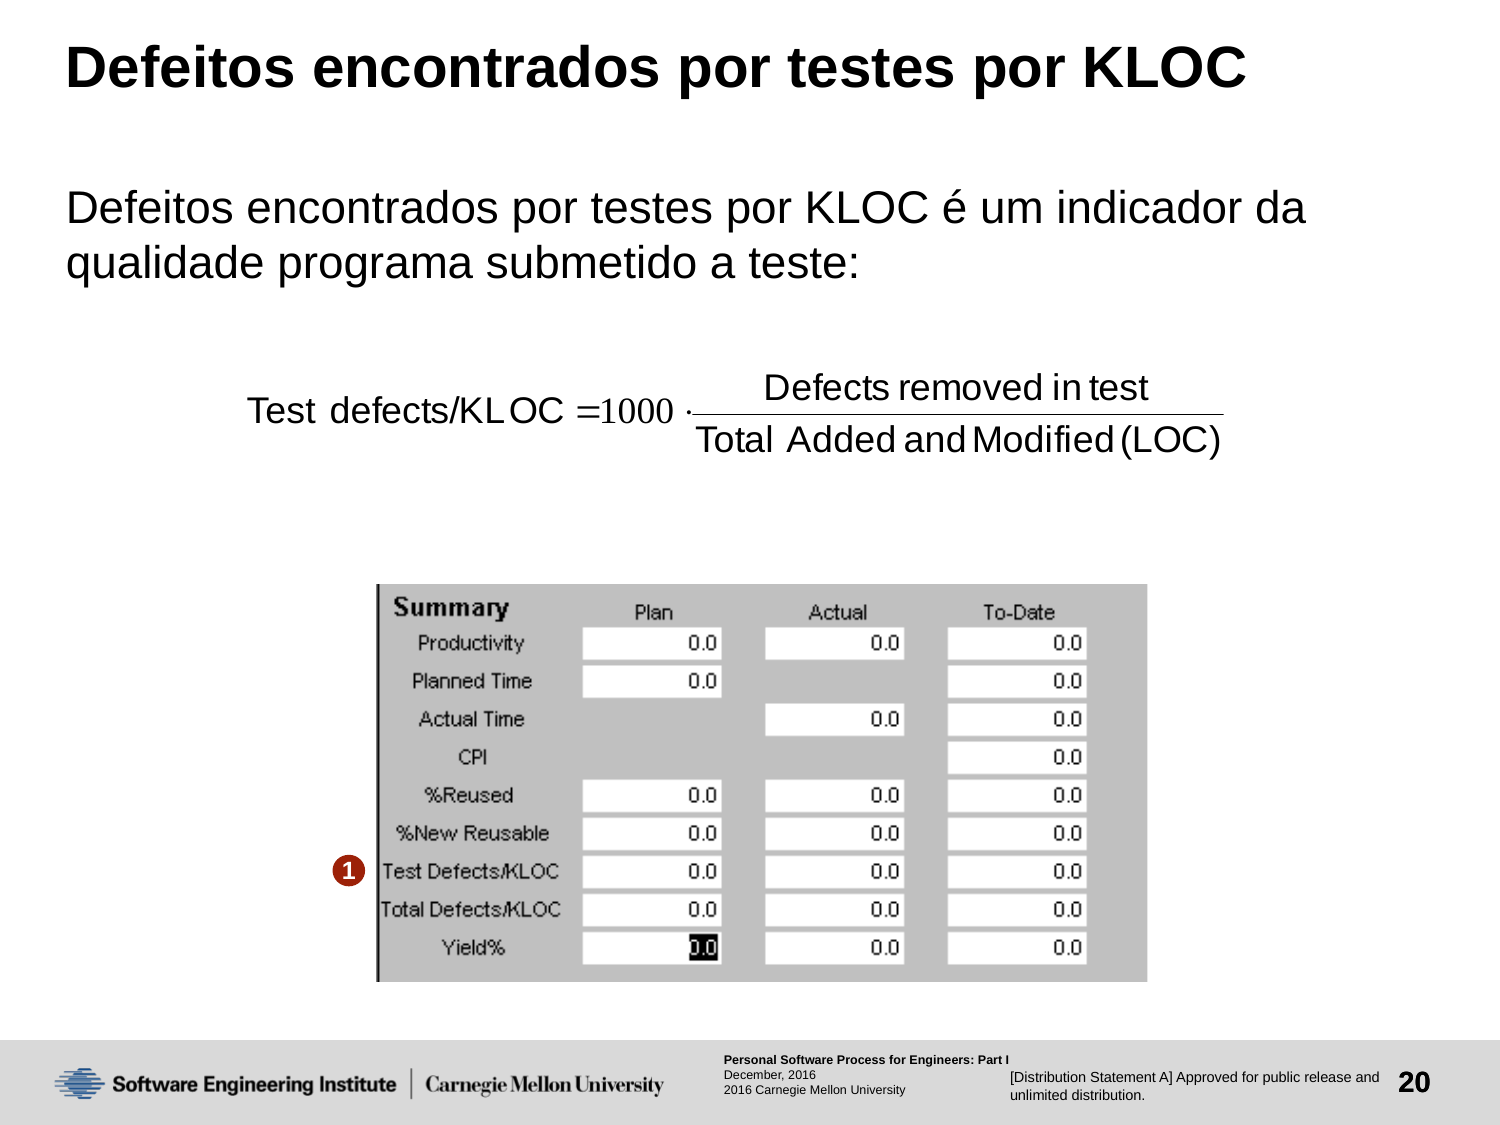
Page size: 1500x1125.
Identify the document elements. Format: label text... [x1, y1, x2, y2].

list Defeitos encontrados por testes por KLOC é um indicador da qualidade programa submetido a teste: [65, 177, 1431, 334]
picture [46, 1061, 673, 1104]
picture [241, 365, 1230, 468]
title Defeitos encontrados por testes por KLOC [65, 37, 1313, 148]
picture [332, 584, 1148, 982]
